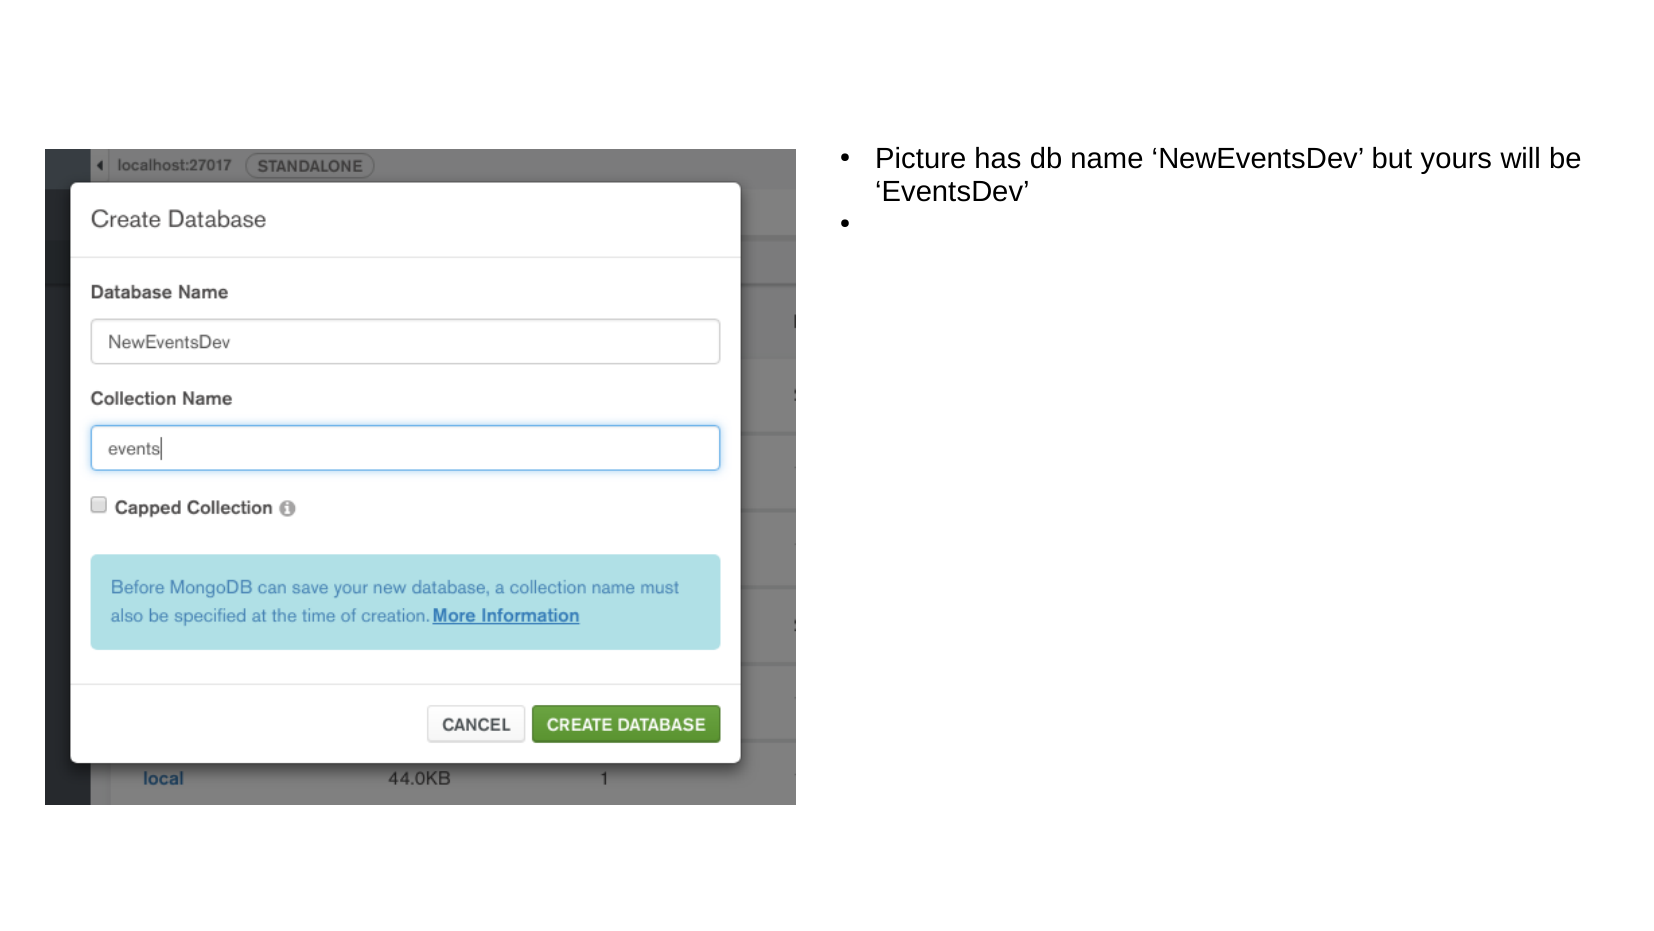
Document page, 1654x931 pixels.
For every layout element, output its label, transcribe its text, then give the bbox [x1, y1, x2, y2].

text_box Picture has db name ‘NewEventsDev’ but yours will be ‘EventsDev’ [825, 135, 1606, 316]
picture [45, 149, 796, 805]
